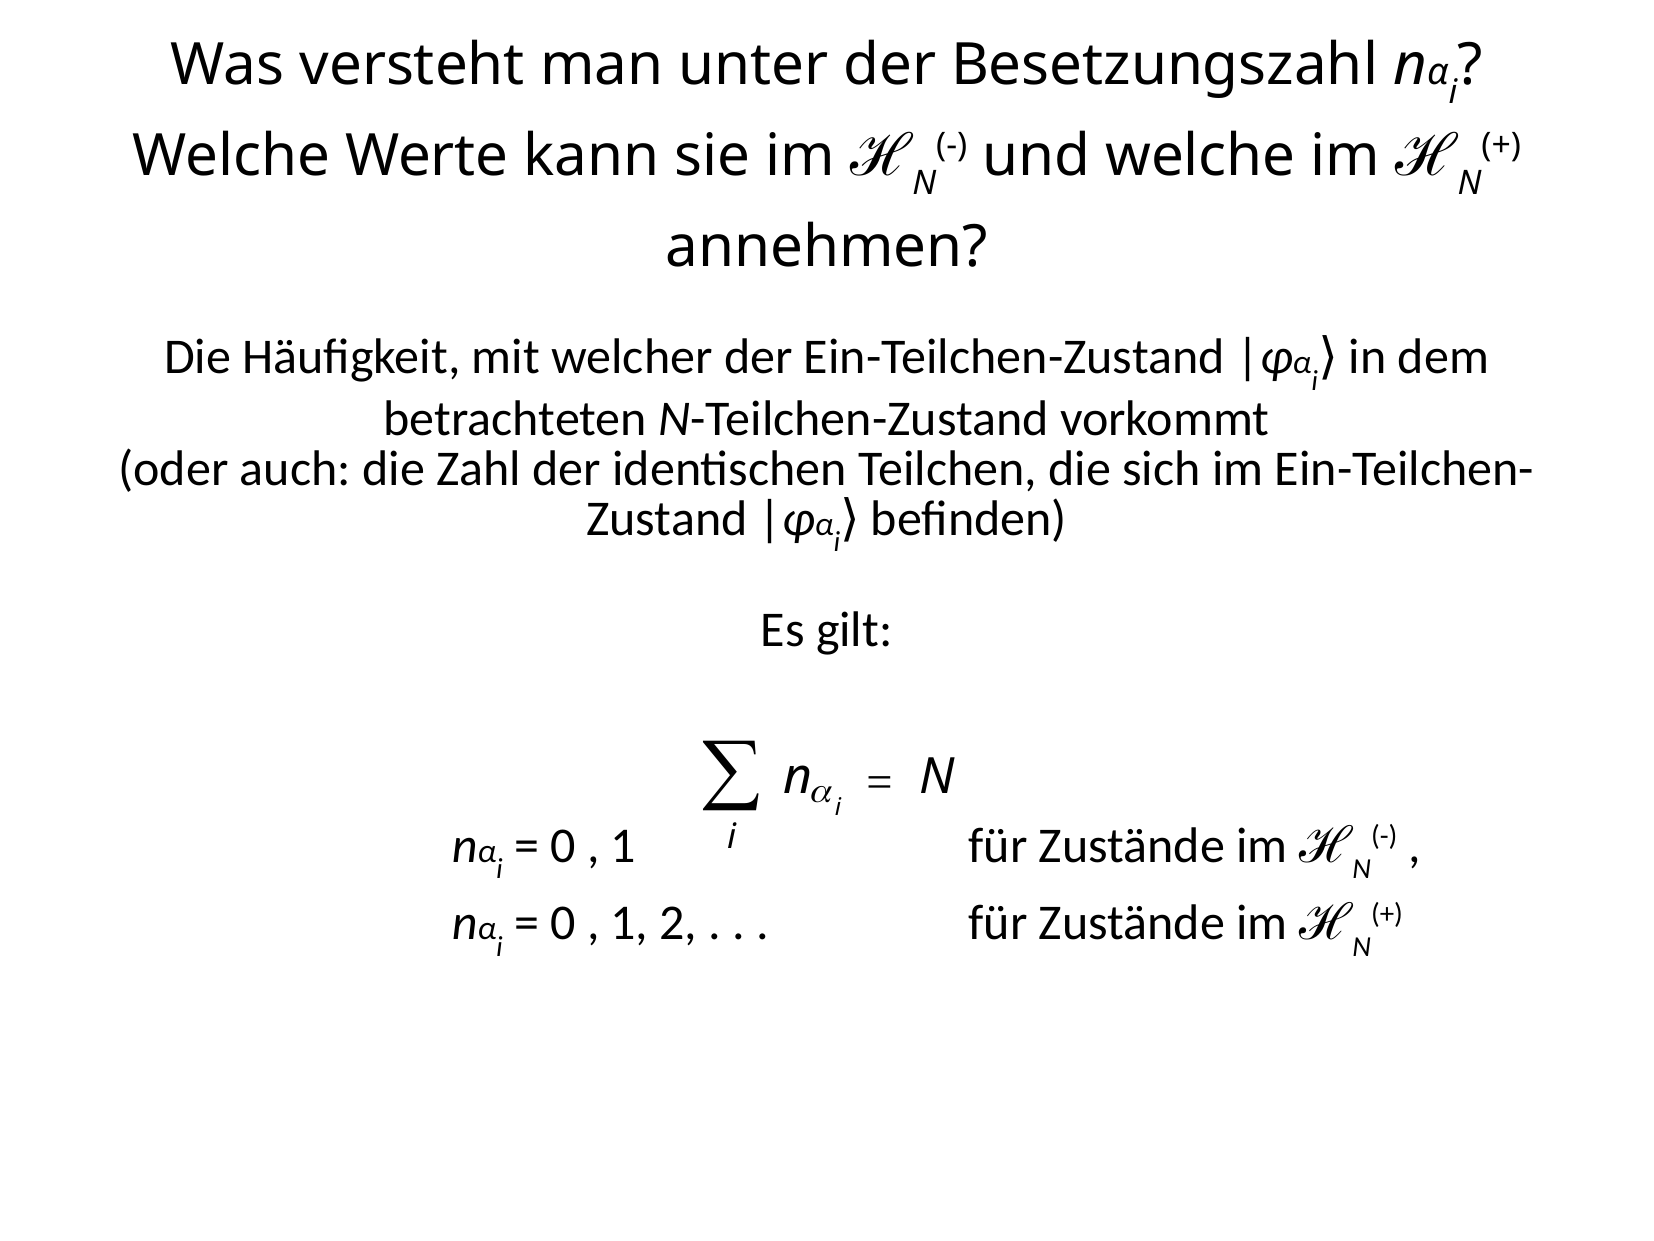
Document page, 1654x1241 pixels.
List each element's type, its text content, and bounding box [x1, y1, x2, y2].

subtitle Die Häufigkeit, mit welcher der Ein-Teilchen-Zustand |φαi⟩ in dem betrachteten N-Teilchen-Zustand vorkommt (oder auch: die Zahl der identischen Teilchen, die sich im Ein-Teilchen-Zustand |φαi⟩ befinden) Es gilt: nαi = 0 , 1 für Zustände im ℋN(-) , nαi = 0 , 1, 2, . . . für Zustände im ℋN(+) [82, 286, 1571, 1013]
title Was versteht man unter der Besetzungszahl nαi? Welche Werte kann sie im ℋN(-) und welche im ℋN(+) annehmen? [82, 49, 1571, 257]
chart [692, 737, 961, 858]
